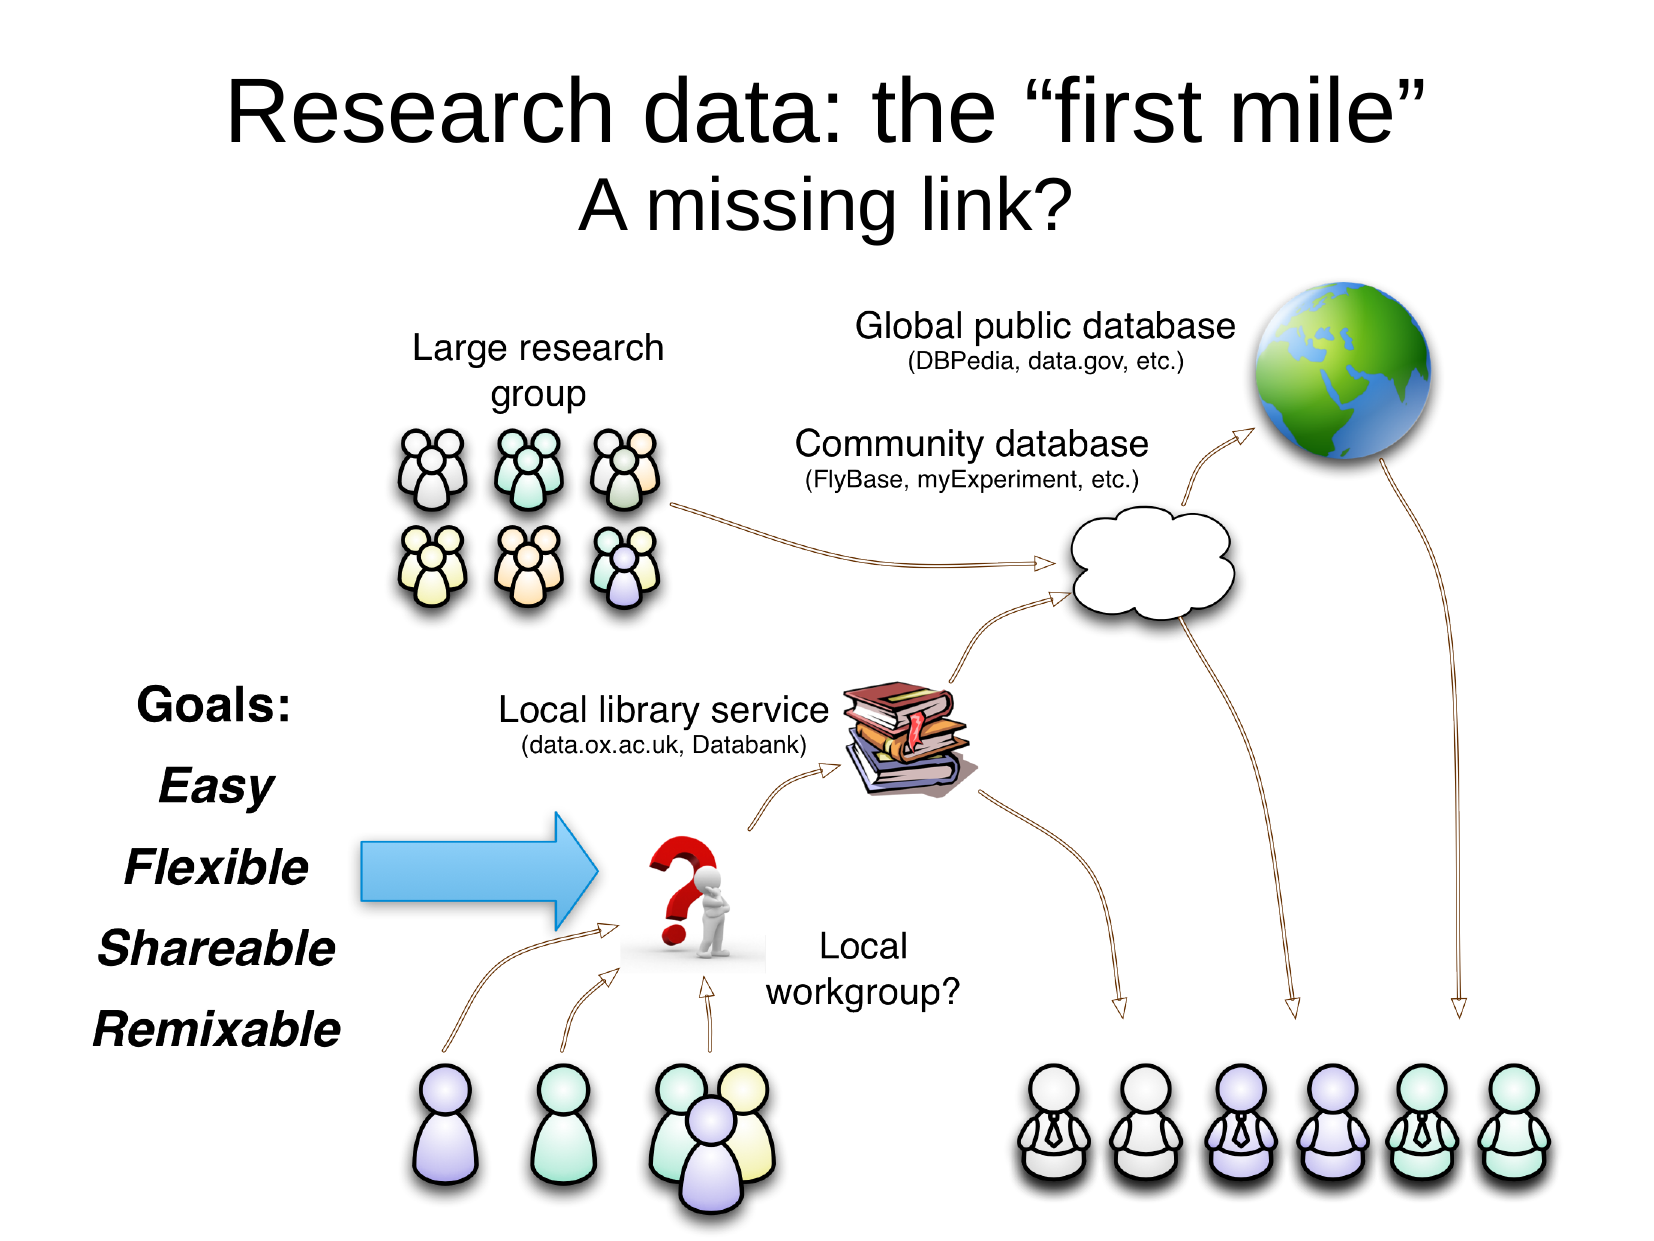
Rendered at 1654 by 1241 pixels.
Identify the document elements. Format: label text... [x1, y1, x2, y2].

picture [65, 271, 1574, 1241]
title Research data: the “first mile” A missing link? [82, 49, 1571, 257]
